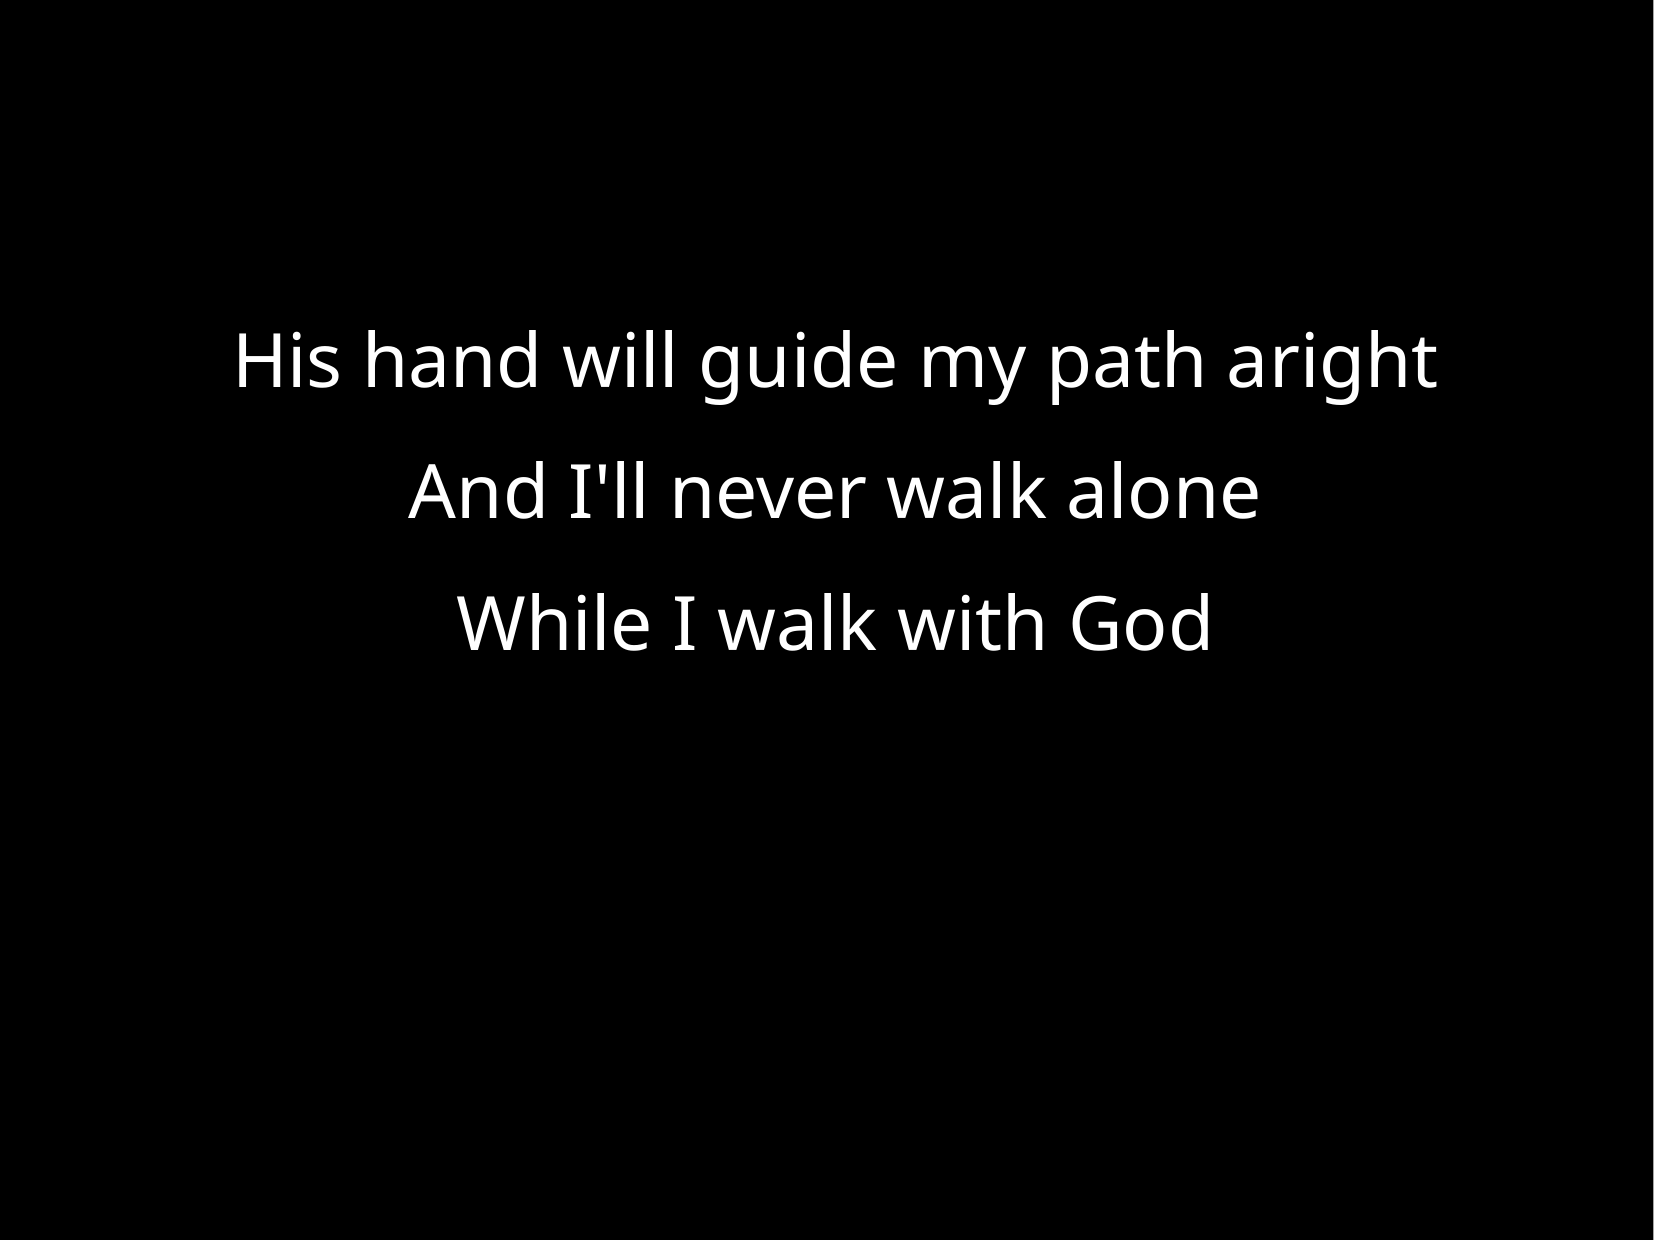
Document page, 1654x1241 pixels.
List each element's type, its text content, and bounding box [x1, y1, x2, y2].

list His hand will guide my path aright And I'll never walk alone While I walk with God [0, 307, 1654, 1229]
